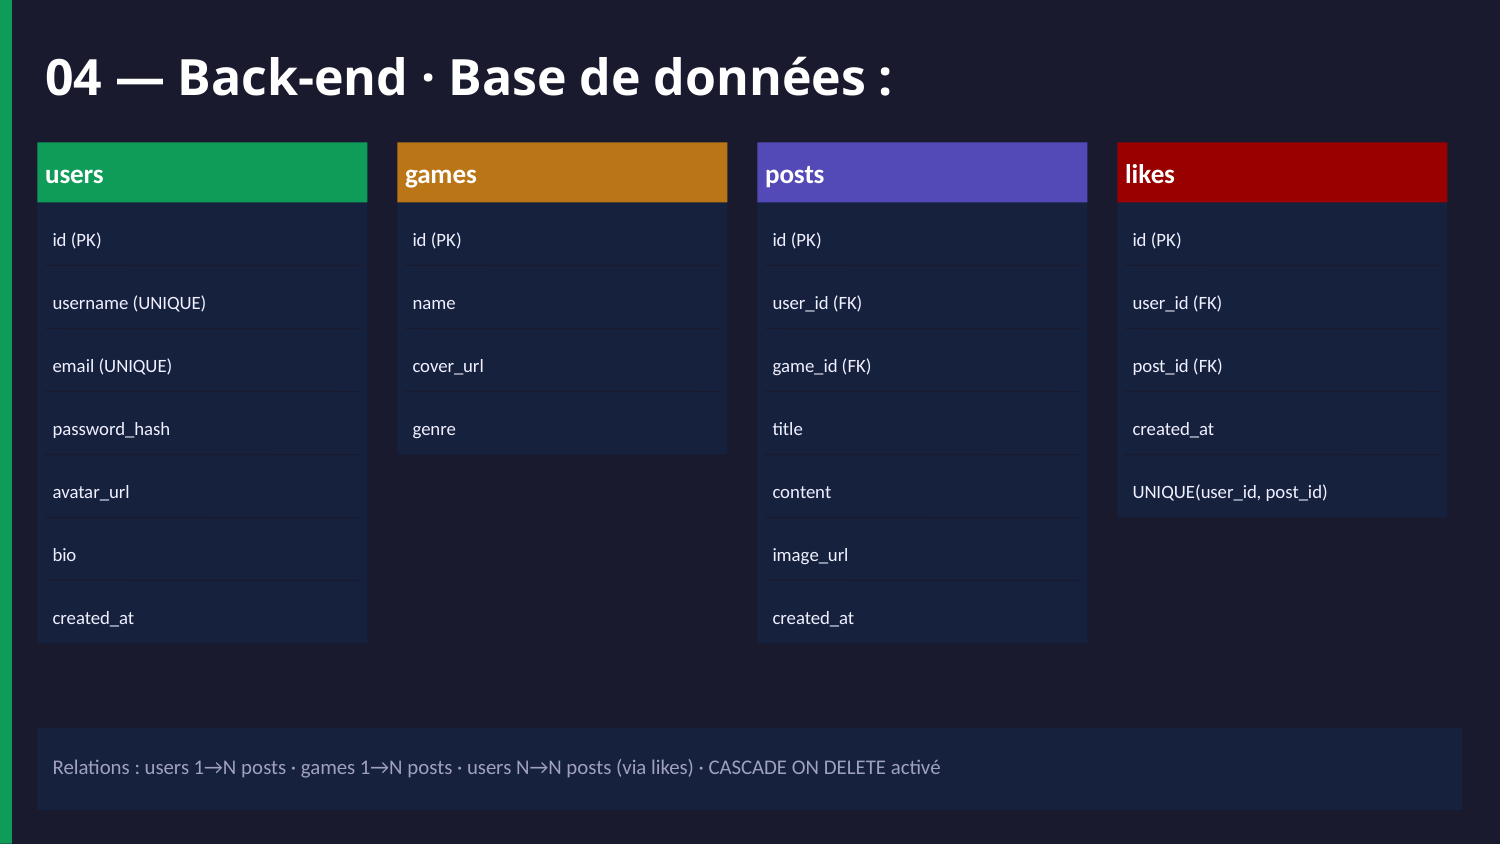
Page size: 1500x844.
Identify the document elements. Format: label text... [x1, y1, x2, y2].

text_box content [772, 465, 1073, 517]
text_box [397, 142, 728, 455]
text_box id (PK) [412, 213, 713, 264]
text_box email (UNIQUE) [52, 338, 353, 391]
text_box posts [764, 142, 1080, 203]
text_box user_id (FK) [772, 276, 1073, 327]
text_box user_id (FK) [1132, 276, 1433, 327]
text_box 04 — Back-end · Base de données : [44, 29, 1455, 120]
text_box id (PK) [1132, 213, 1433, 264]
text_box id (PK) [52, 213, 353, 264]
text_box avatar_url [52, 465, 353, 517]
text_box id (PK) [772, 213, 1073, 264]
text_box title [772, 401, 1073, 454]
text_box users [44, 142, 360, 203]
text_box game_id (FK) [772, 338, 1073, 391]
text_box name [412, 276, 713, 327]
text_box [0, 0, 12, 844]
text_box created_at [772, 591, 1073, 644]
text_box [37, 727, 1463, 810]
text_box password_hash [52, 401, 353, 454]
text_box games [404, 142, 720, 203]
text_box [37, 142, 368, 644]
text_box genre [412, 401, 713, 455]
text_box likes [1124, 142, 1440, 203]
text_box created_at [52, 591, 353, 644]
text_box bio [52, 528, 353, 579]
text_box image_url [772, 528, 1073, 579]
text_box [1117, 142, 1448, 518]
text_box created_at [1132, 401, 1433, 454]
text_box Relations : users 1→N posts · games 1→N posts · users N→N posts (via likes) · CASCADE ON DELETE activé [52, 731, 1433, 800]
text_box cover_url [412, 338, 713, 391]
text_box [757, 142, 1088, 644]
text_box username (UNIQUE) [52, 276, 353, 327]
text_box post_id (FK) [1132, 338, 1433, 391]
text_box UNIQUE(user_id, post_id) [1132, 465, 1433, 518]
